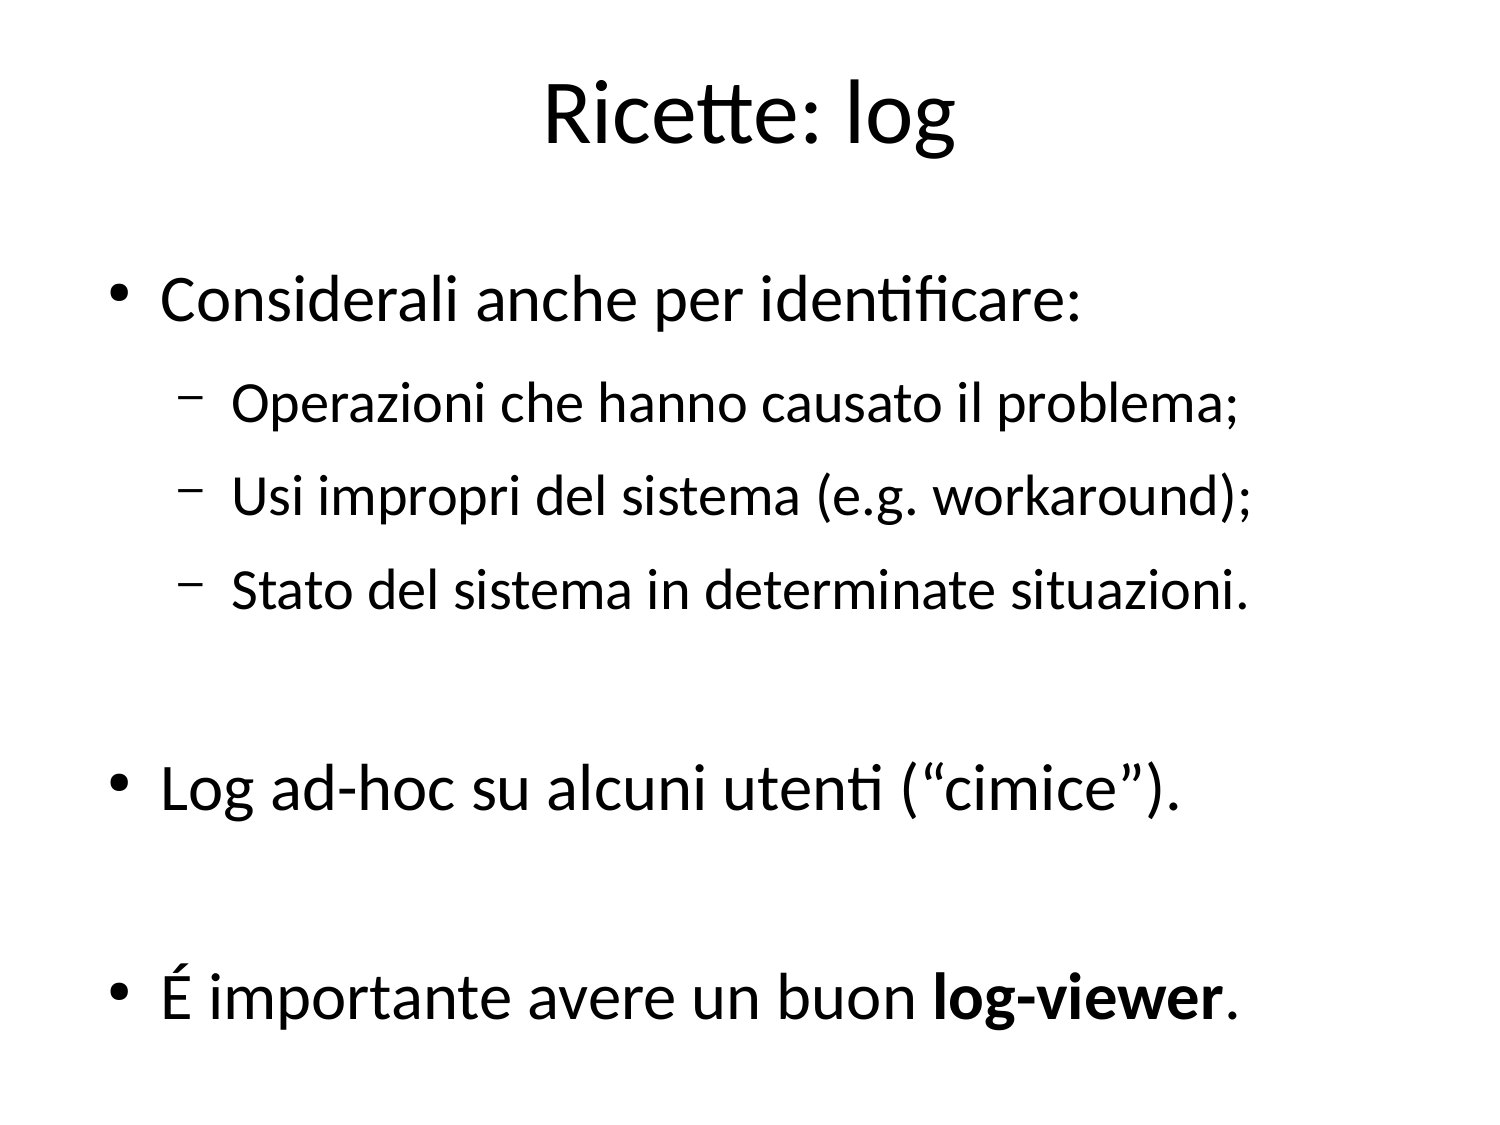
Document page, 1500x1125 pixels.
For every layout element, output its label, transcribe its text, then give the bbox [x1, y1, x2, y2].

title Ricette: log [74, 44, 1425, 233]
list Considerali anche per identificare: Operazioni che hanno causato il problema; Usi impropri del sistema (e.g. workaround); Stato del sistema in determinate situazioni. Log ad-hoc su alcuni utenti (“cimice”). É importante avere un buon log-viewer. [74, 247, 1425, 990]
